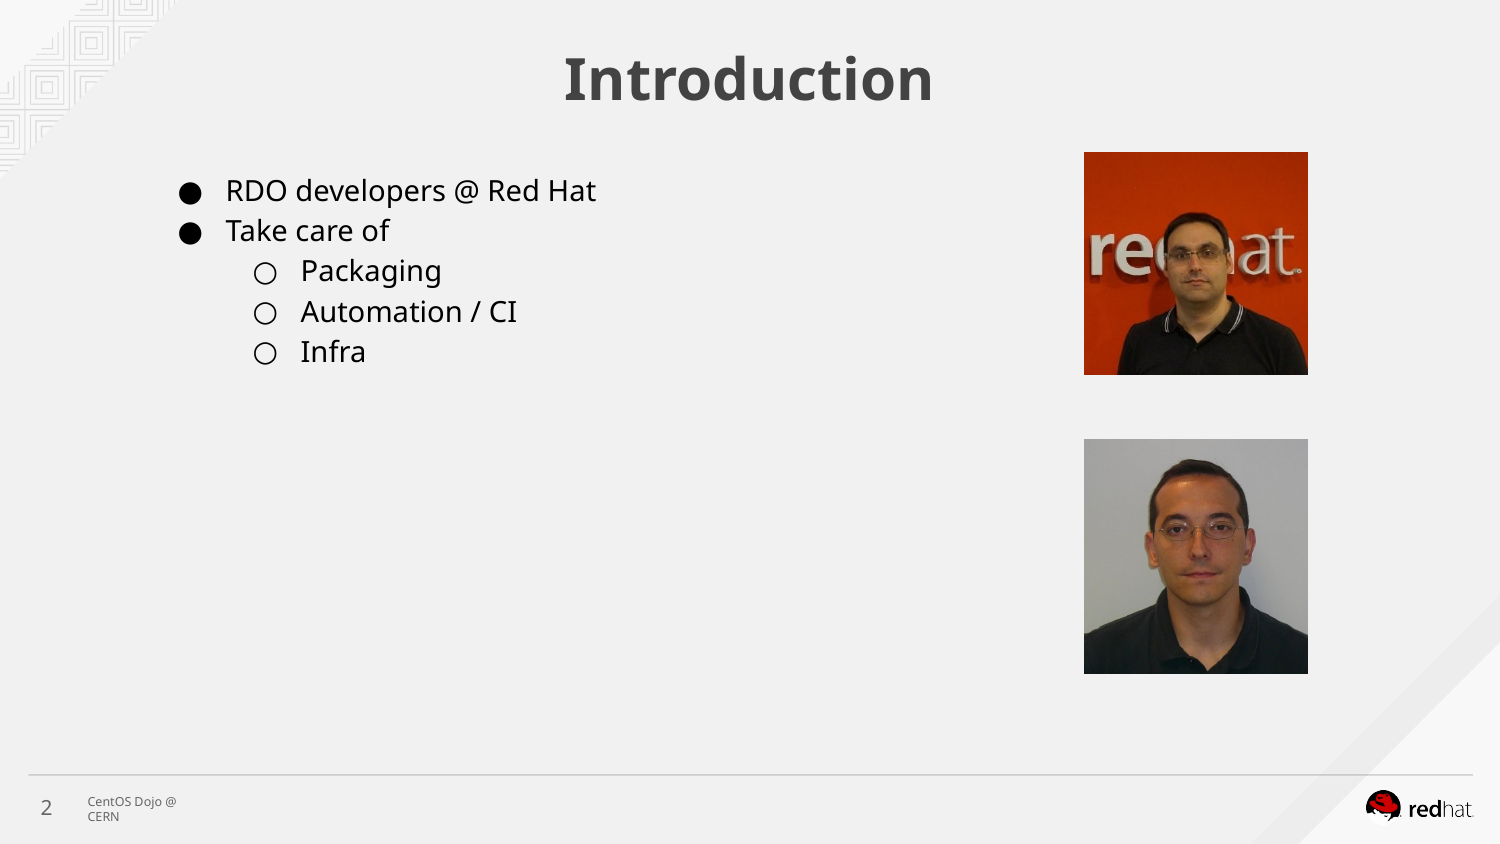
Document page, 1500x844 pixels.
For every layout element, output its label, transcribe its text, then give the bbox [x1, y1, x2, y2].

slide_number 1 [16, 776, 77, 842]
title Introduction [135, 0, 1365, 128]
list RDO developers @ Red Hat Take care of Packaging Automation / CI Infra [135, 152, 751, 726]
picture [0, 0, 1500, 844]
